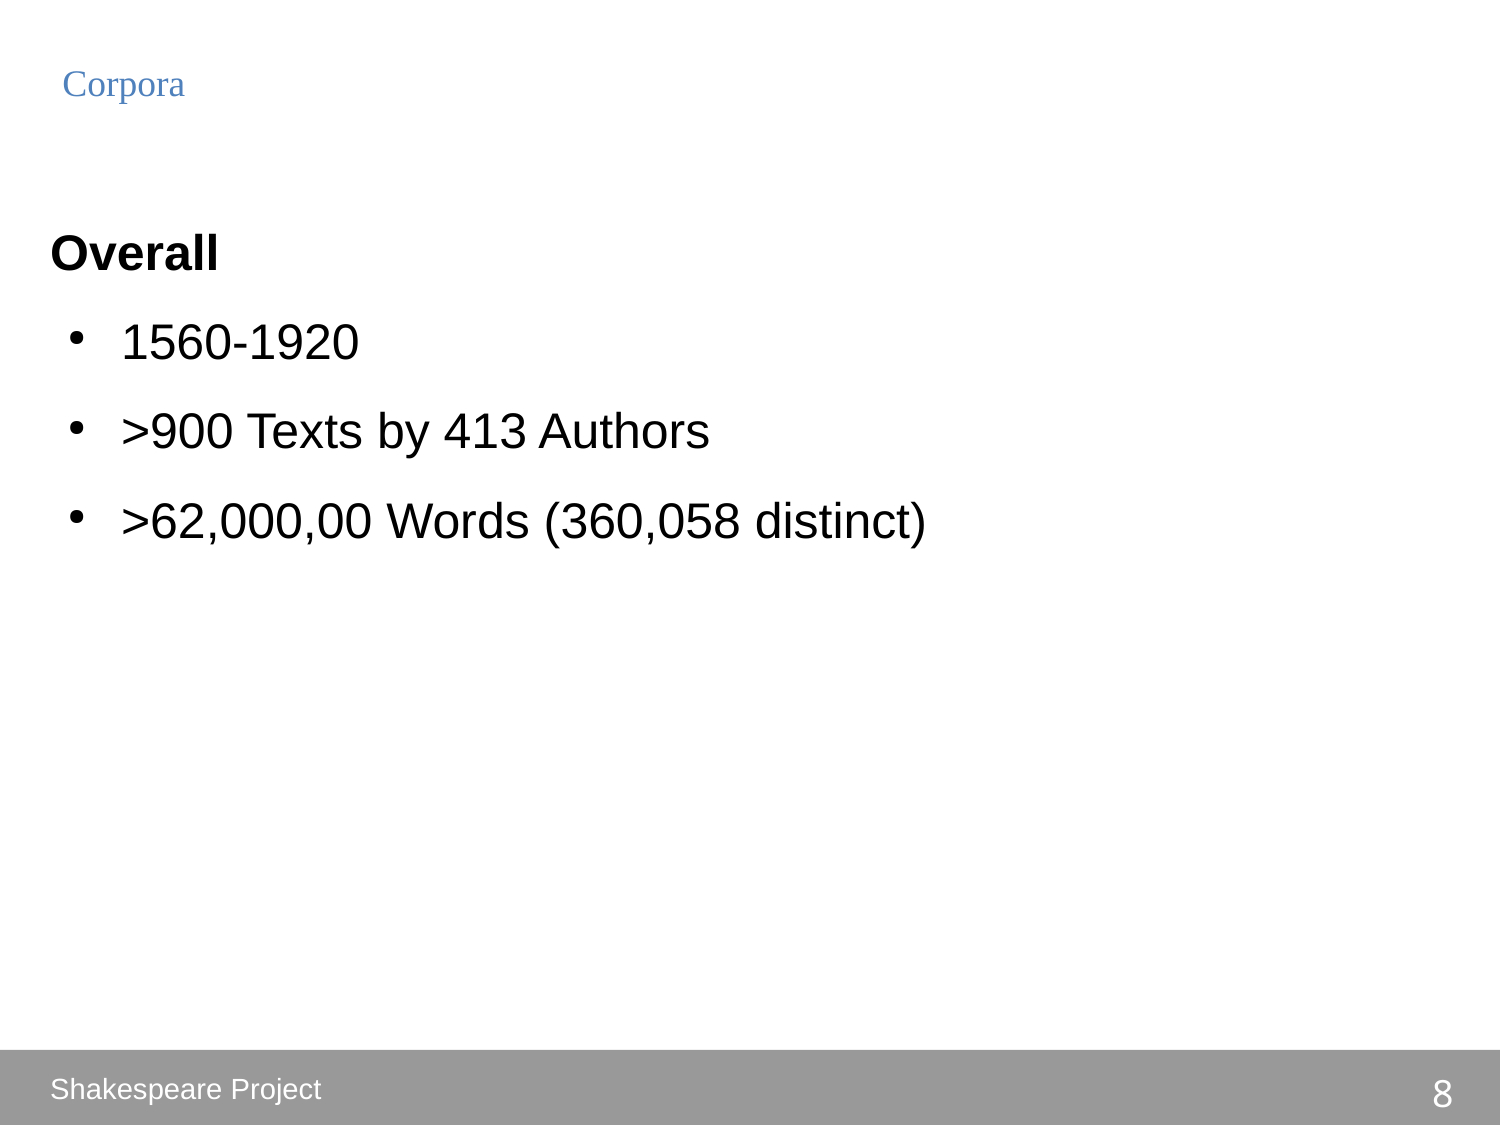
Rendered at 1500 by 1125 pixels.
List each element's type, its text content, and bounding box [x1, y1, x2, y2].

list Overall 1560-1920 >900 Texts by 413 Authors >62,000,00 Words (360,058 distinct) [35, 212, 1423, 910]
slide_number <Nummer> [1417, 1062, 1477, 1111]
title Corpora [62, 12, 1450, 150]
footer Shakespeare Project [35, 1062, 1276, 1111]
